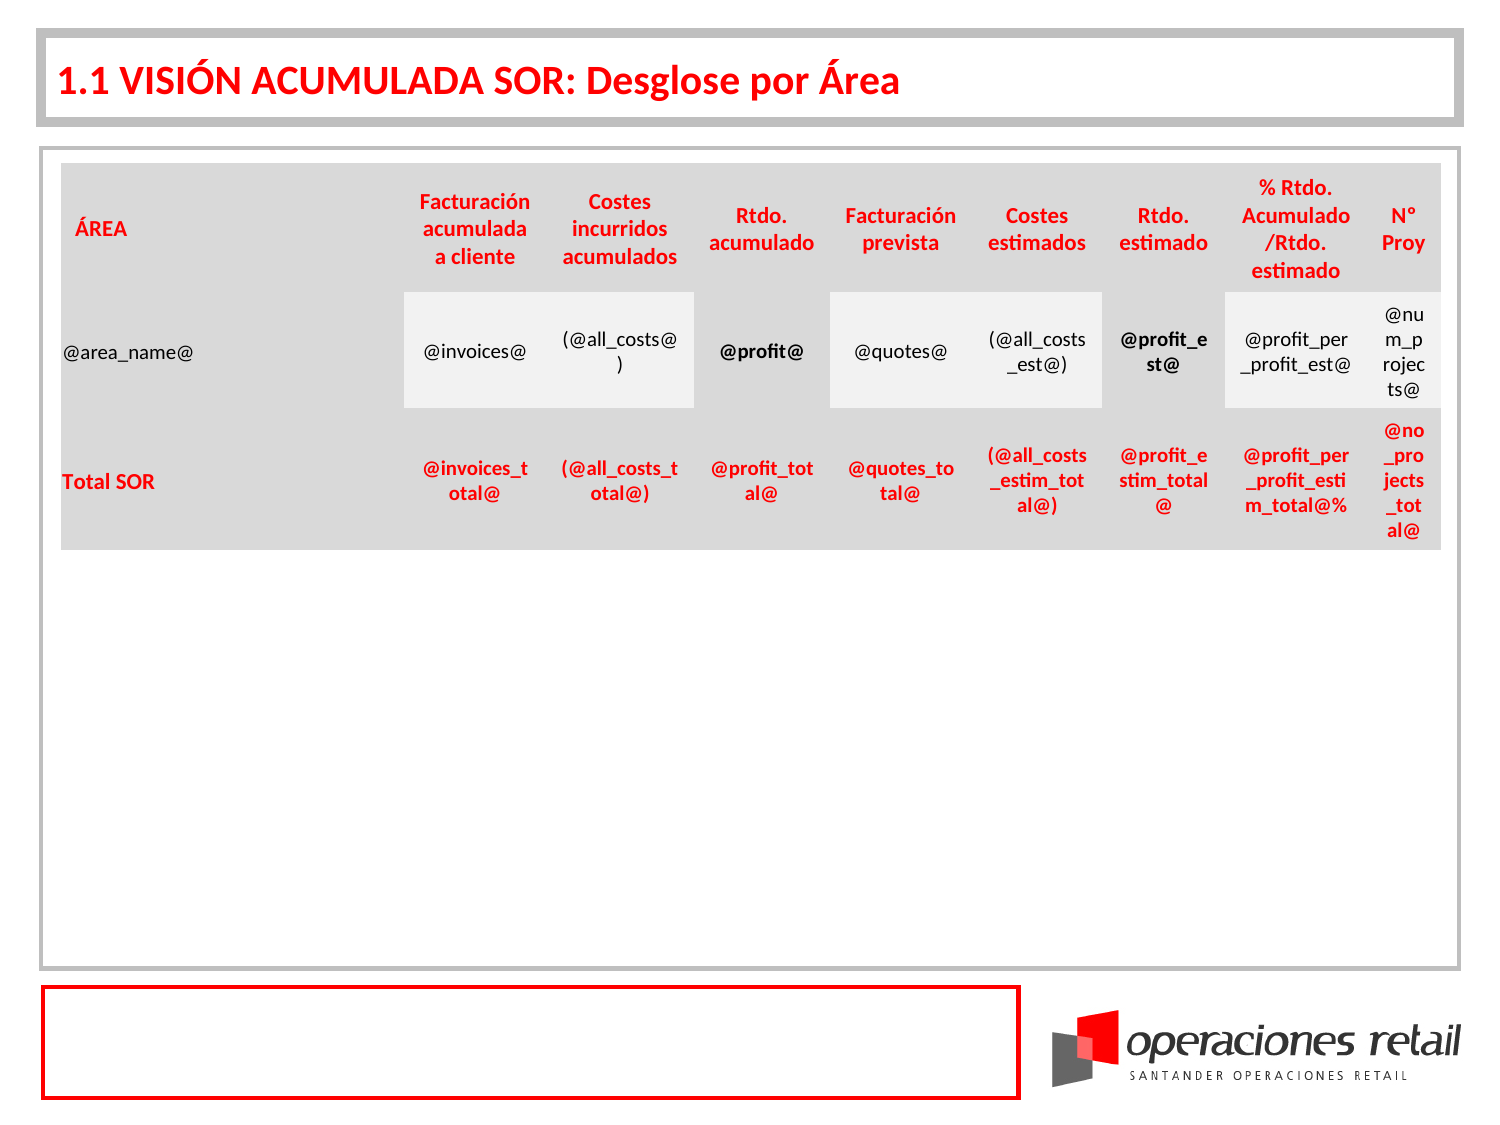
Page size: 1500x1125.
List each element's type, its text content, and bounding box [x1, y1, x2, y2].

table_cell (@all_costs@) [546, 292, 694, 408]
table_cell @invoices_total@ [404, 408, 546, 550]
table_cell @area_name@ [61, 292, 404, 408]
table_cell (@all_costs_est@) [972, 292, 1102, 408]
table_header % Rtdo. Acumulado /Rtdo. estimado [1225, 163, 1367, 292]
table_header Rtdo. acumulado [694, 163, 830, 292]
table_cell @profit@ [694, 292, 830, 408]
table_cell @quotes@ [830, 292, 972, 408]
table_header Costes incurridos acumulados [546, 163, 694, 292]
table_cell @quotes_total@ [830, 408, 972, 550]
table_cell @profit_total@ [694, 408, 830, 550]
table_cell @profit_est@ [1102, 292, 1225, 408]
table_header ÁREA [61, 163, 404, 292]
table_cell @profit_estim_total@ [1102, 408, 1225, 550]
table_cell @invoices@ [404, 292, 546, 408]
table_header Costes estimados [972, 163, 1102, 292]
picture [1041, 999, 1472, 1098]
table_header Nº Proy [1367, 163, 1441, 292]
text_box 1.1 VISIÓN ACUMULADA SOR: Desglose por Área [41, 33, 1459, 122]
table_cell (@all_costs_estim_total@) [972, 408, 1102, 550]
table_header Rtdo. estimado [1102, 163, 1225, 292]
table_cell (@all_costs_total@) [546, 408, 694, 550]
table_header Facturación prevista [830, 163, 972, 292]
table_cell @num_projects@ [1367, 292, 1441, 408]
table_cell @no_projects_total@ [1367, 408, 1441, 550]
table_cell Total SOR [61, 408, 404, 550]
table_header Facturación acumulada a cliente [404, 163, 546, 292]
table_cell @profit_per_profit_estim_total@% [1225, 408, 1367, 550]
table_cell @profit_per_profit_est@ [1225, 292, 1367, 408]
